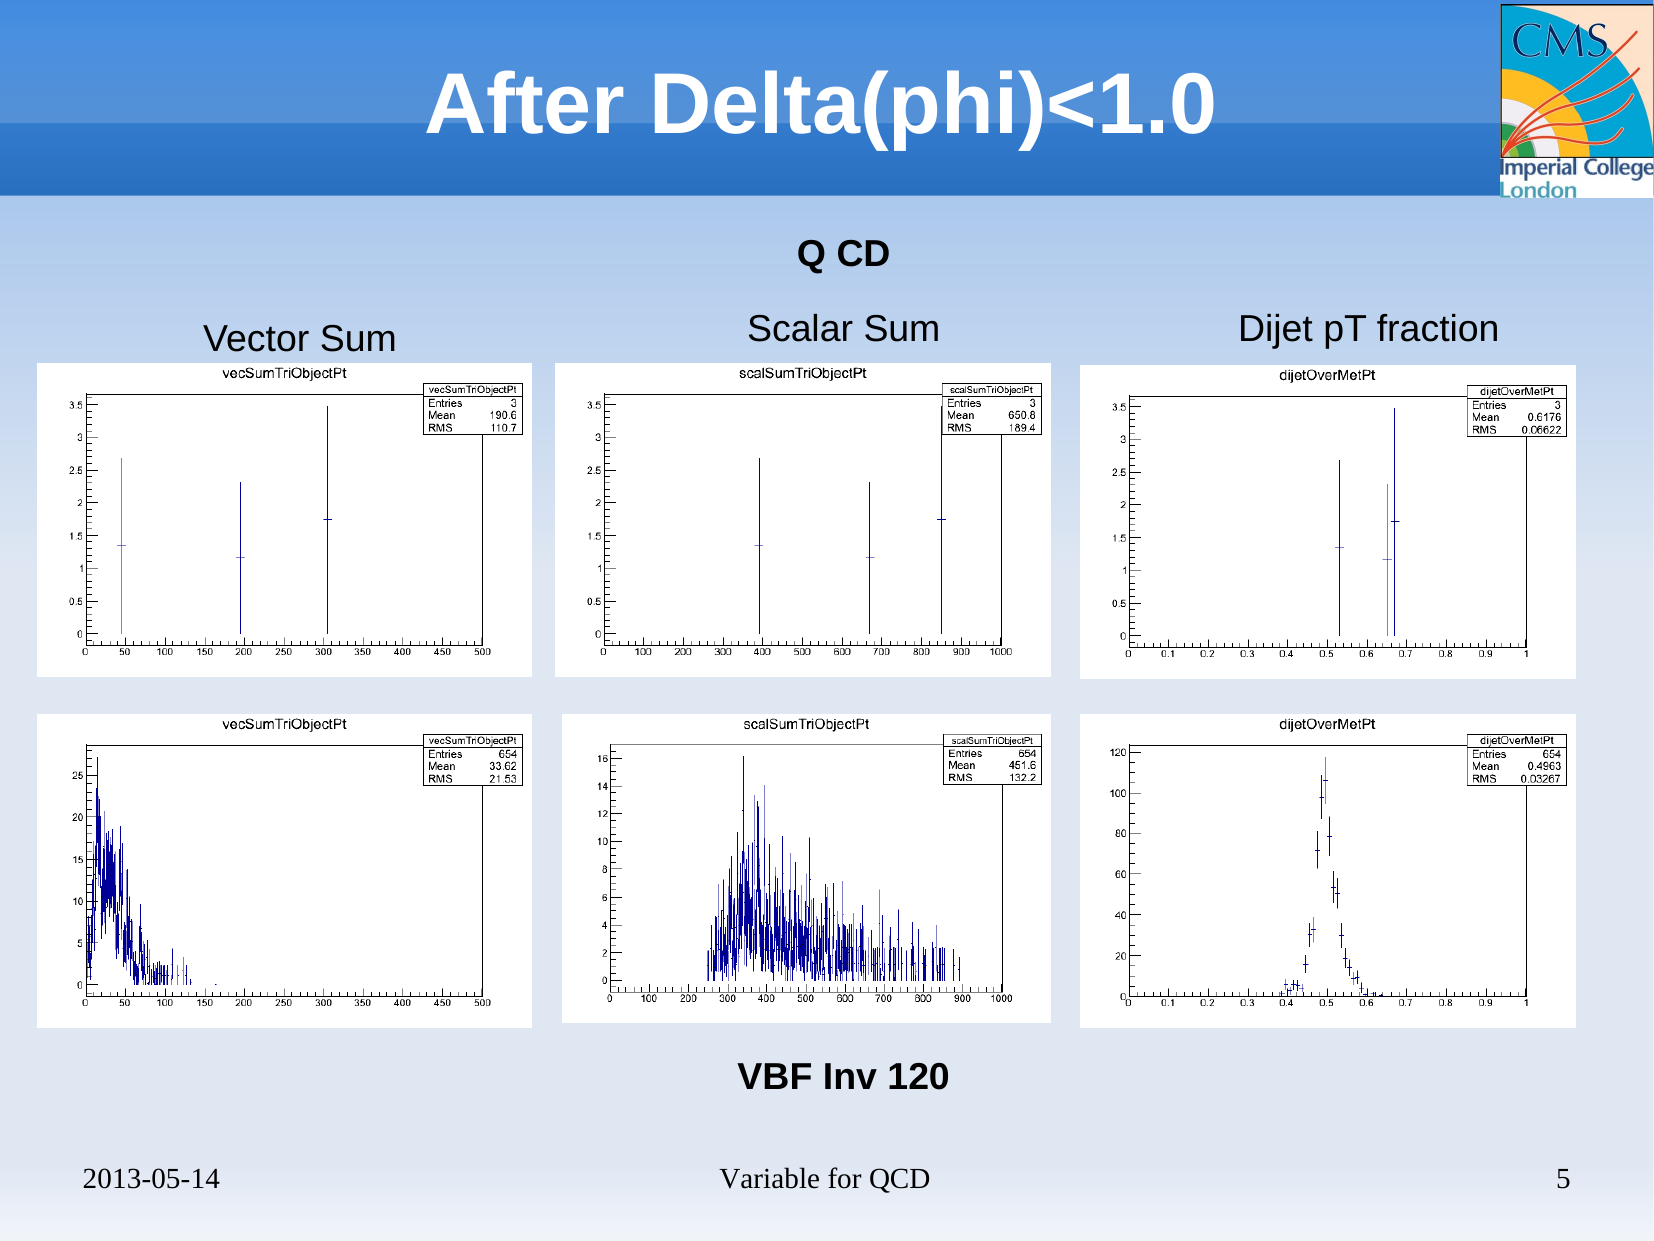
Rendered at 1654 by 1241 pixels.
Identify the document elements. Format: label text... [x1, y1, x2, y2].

text_box Dijet pT fraction [1162, 300, 1576, 357]
title After Delta(phi)<1.0 [76, 0, 1565, 208]
picture [0, 0, 1654, 1241]
text_box Scalar Sum [600, 300, 1088, 357]
text_box VBF Inv 120 [637, 1047, 1051, 1105]
text_box Q CD [525, 225, 1163, 282]
text_box Vector Sum [75, 309, 526, 367]
